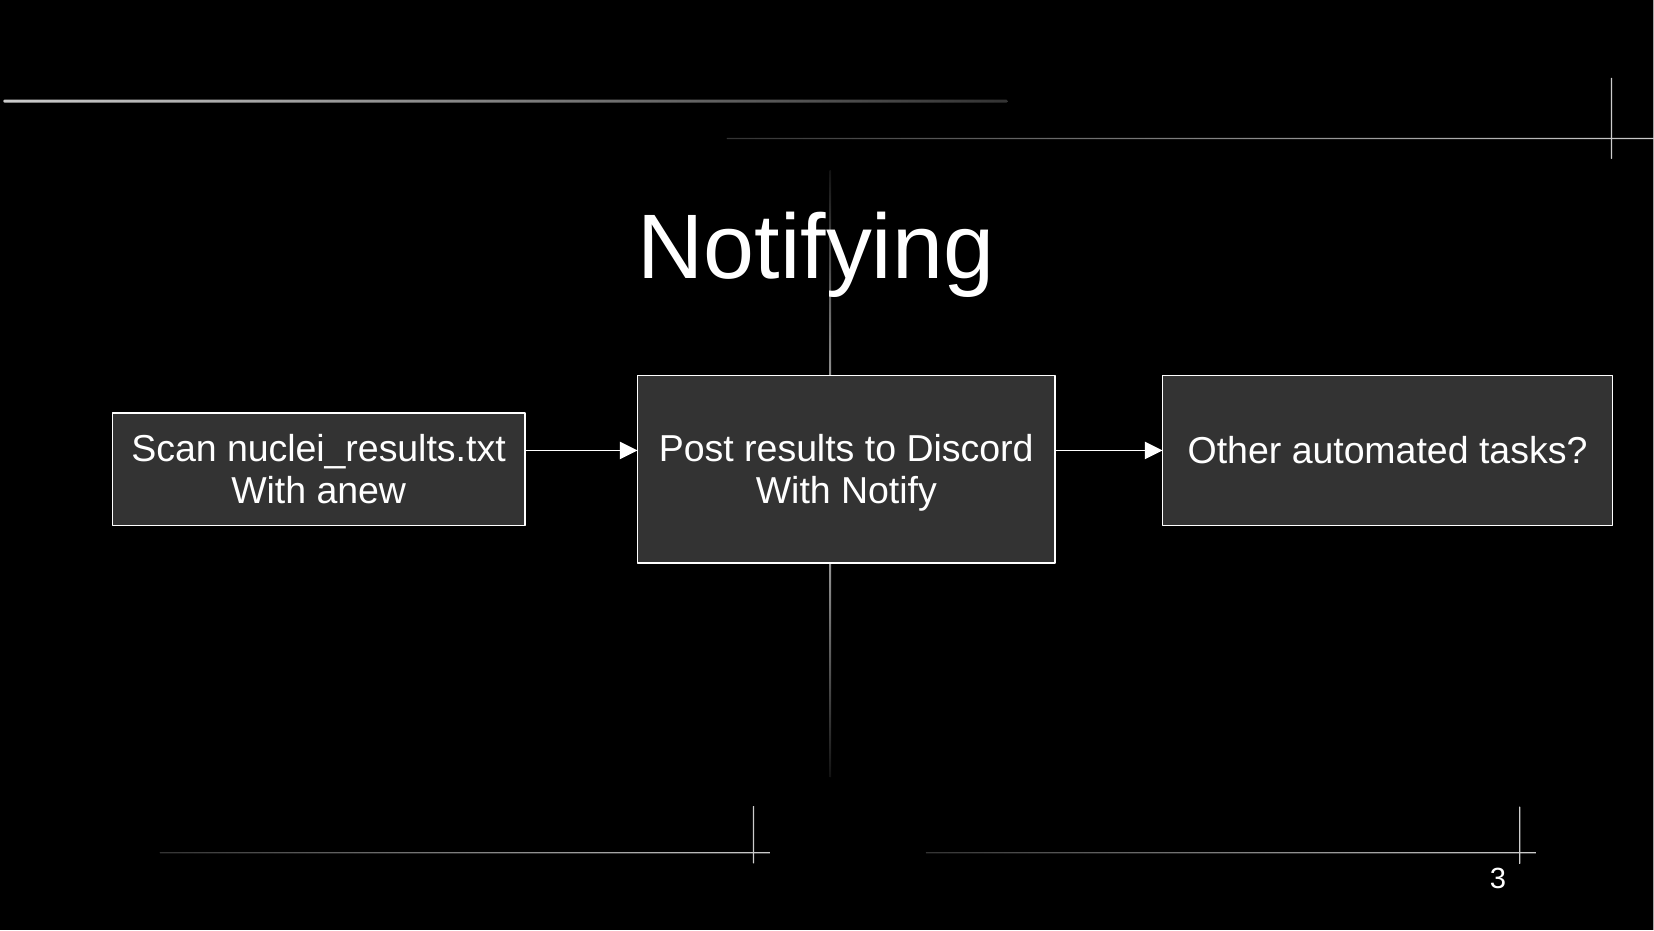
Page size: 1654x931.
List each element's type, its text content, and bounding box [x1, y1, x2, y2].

text_box Post results to Discord With Notify [637, 375, 1056, 563]
text_box Scan nuclei_results.txt With anew [112, 412, 525, 526]
title Notifying [637, 194, 1126, 301]
text_box Other automated tasks? [1162, 375, 1613, 526]
